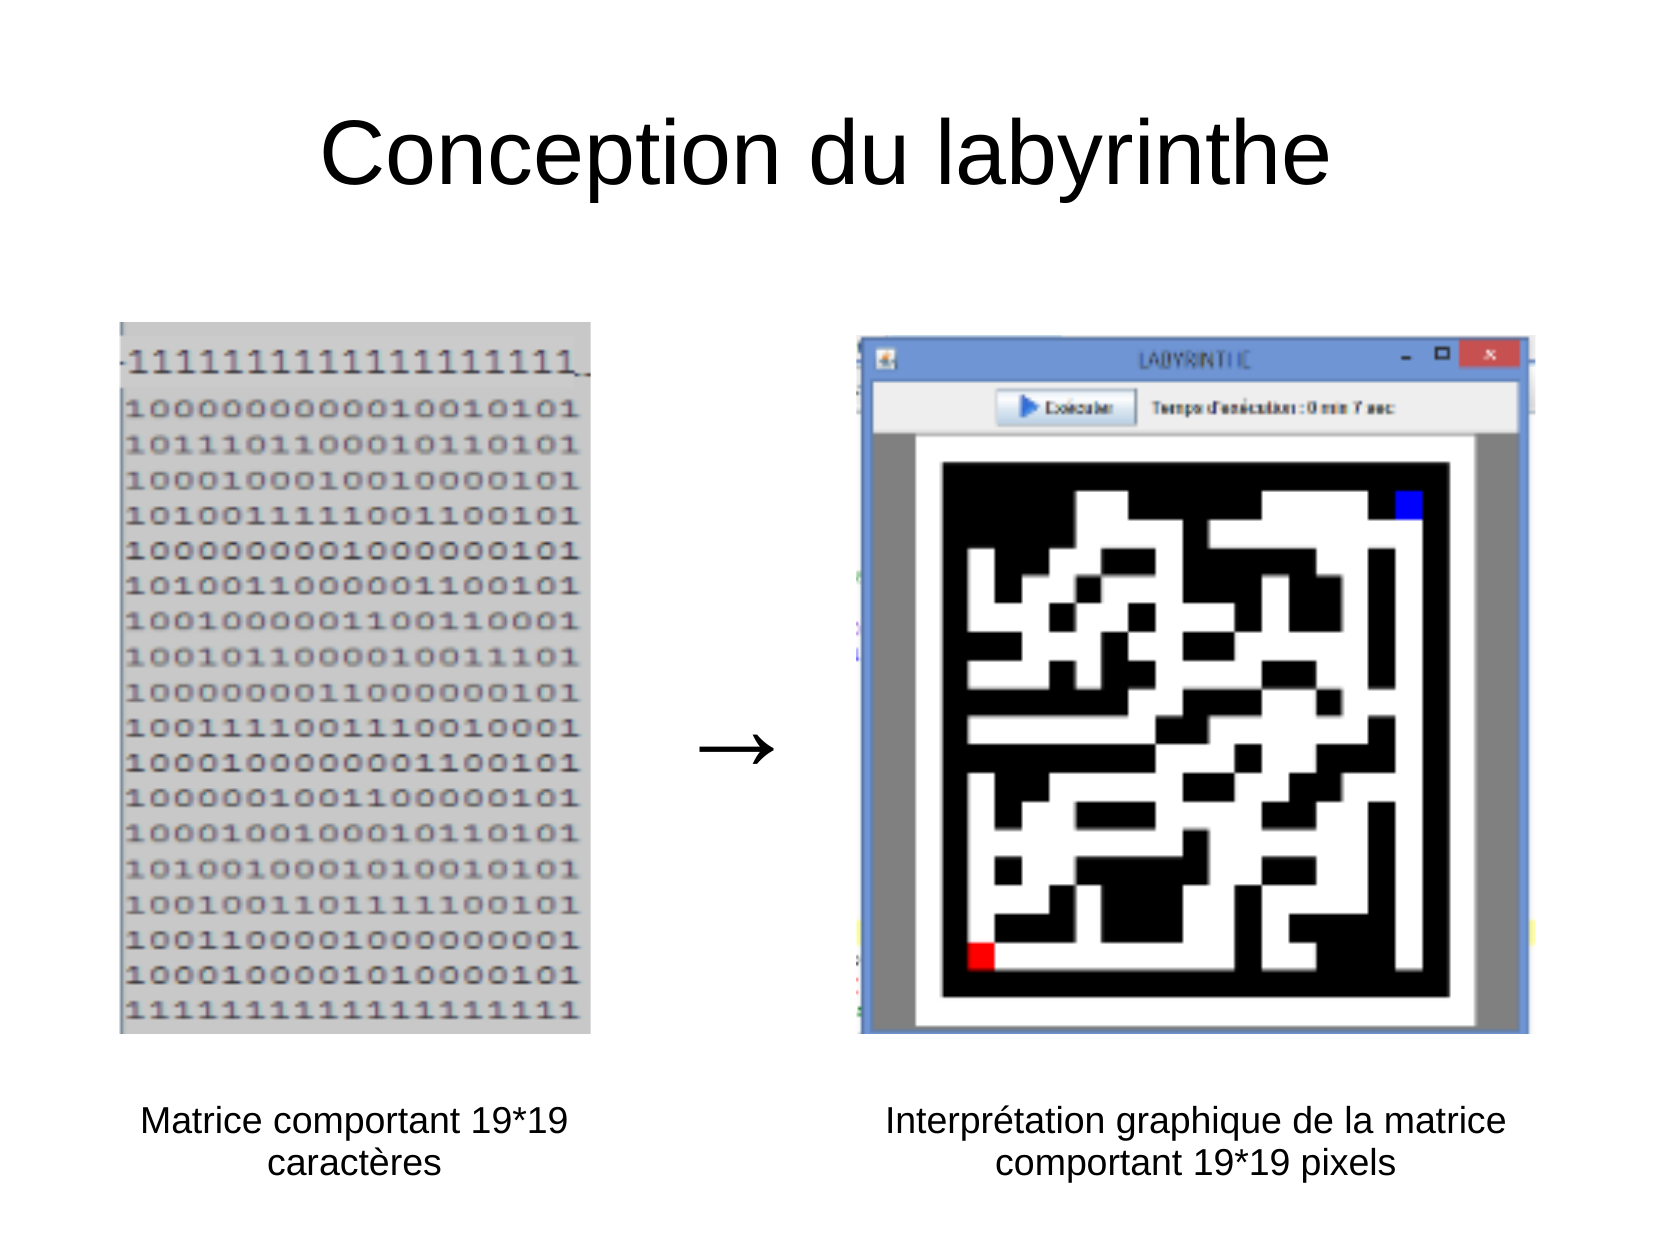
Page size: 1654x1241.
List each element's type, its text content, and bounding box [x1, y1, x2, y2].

text_box → [649, 649, 857, 807]
title Conception du labyrinthe [82, 49, 1571, 257]
picture [118, 322, 591, 1034]
text_box Interprétation graphique de la matrice comportant 19*19 pixels [856, 1092, 1536, 1192]
text_box Matrice comportant 19*19 caractères [118, 1092, 591, 1192]
picture [856, 335, 1536, 1034]
